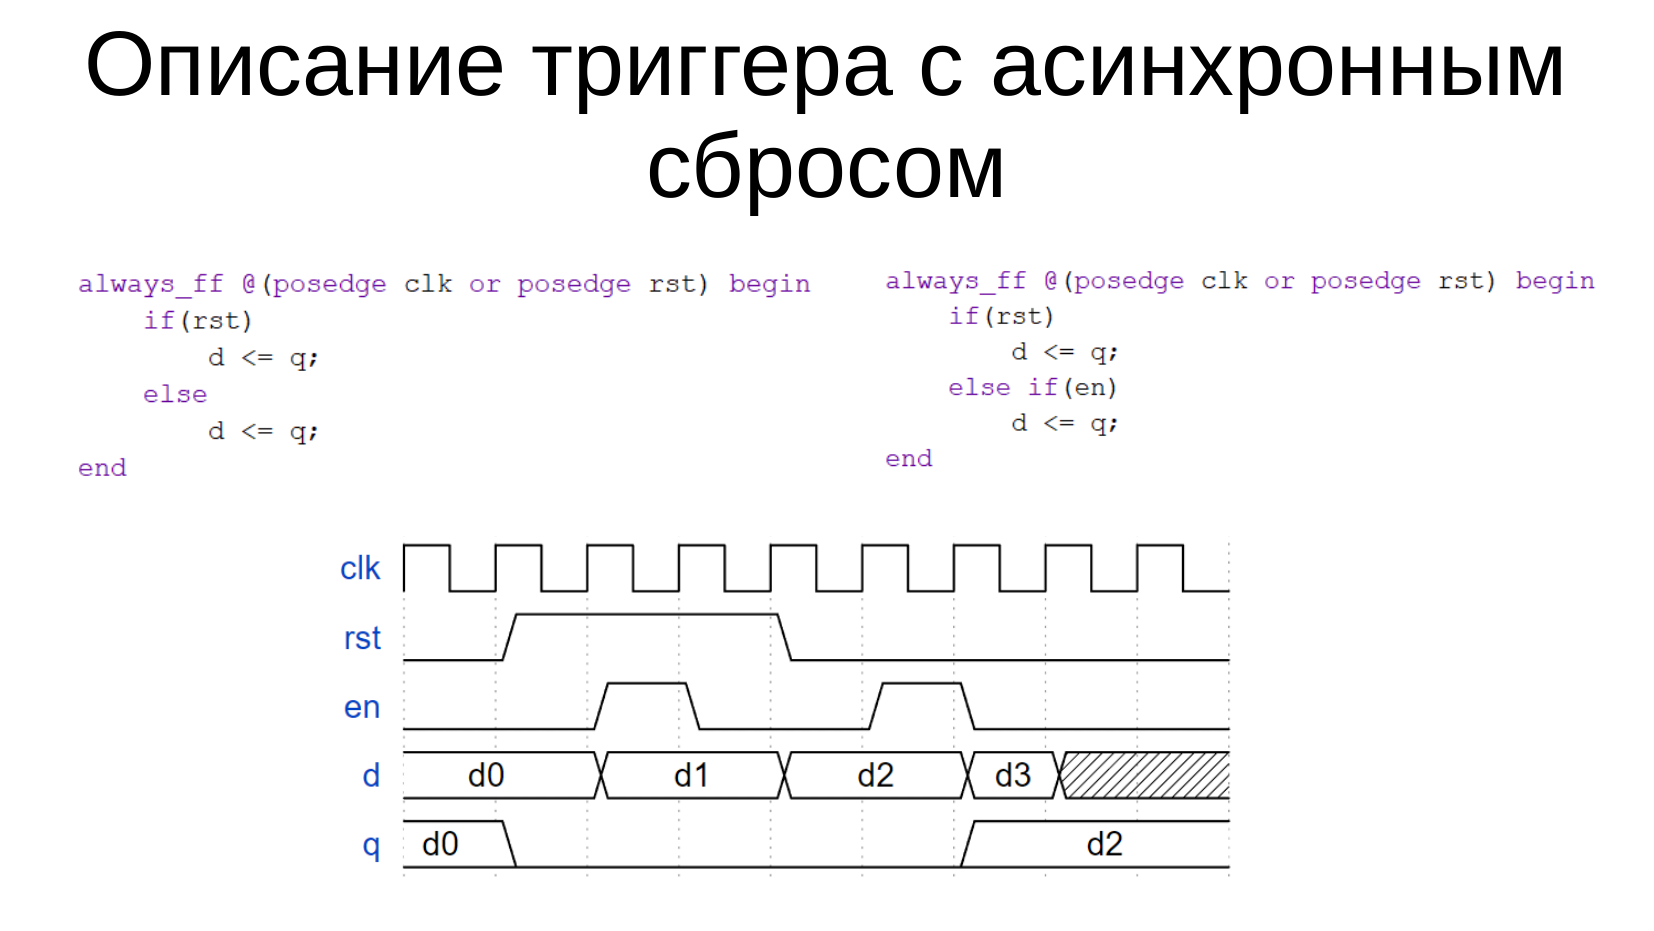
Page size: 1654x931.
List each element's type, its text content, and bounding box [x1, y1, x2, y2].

picture [44, 241, 1610, 506]
picture [330, 536, 1246, 912]
title Описание триггера с асинхронным сбросом [82, 12, 1571, 218]
